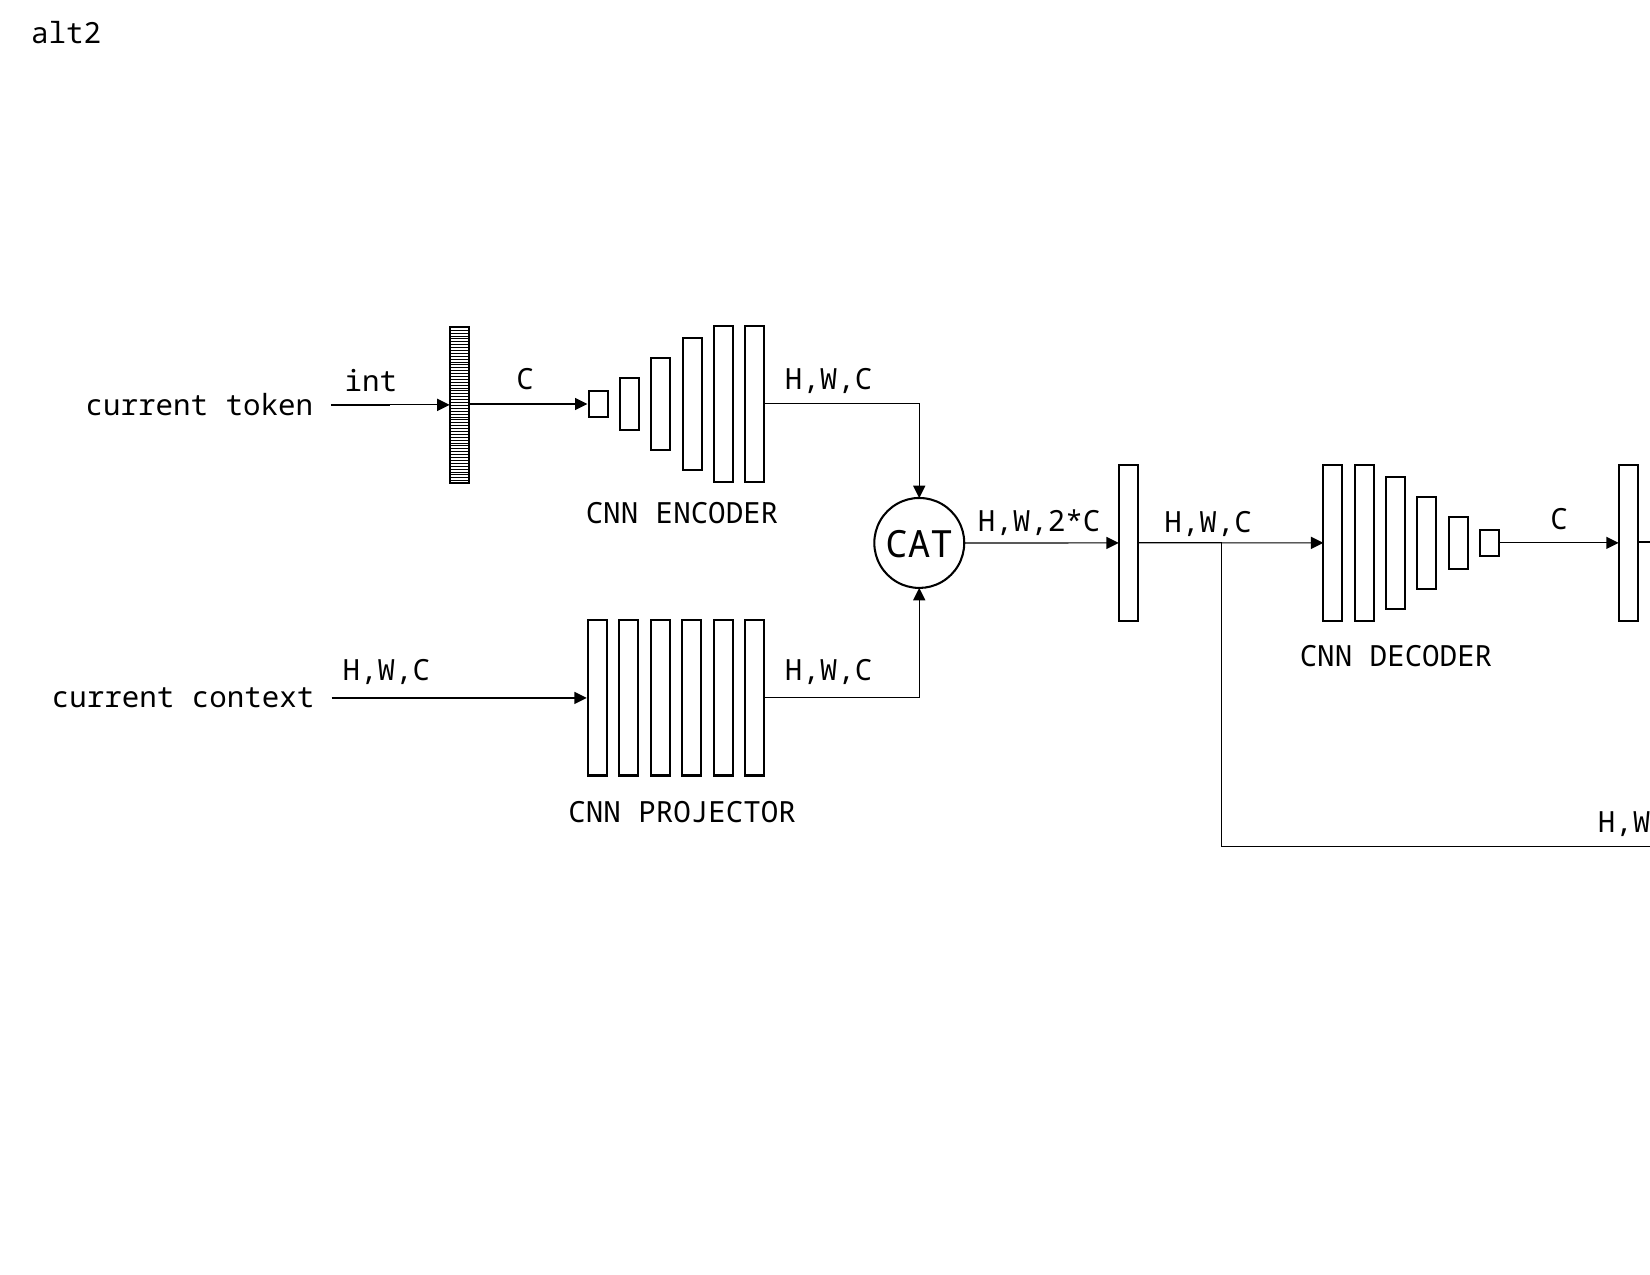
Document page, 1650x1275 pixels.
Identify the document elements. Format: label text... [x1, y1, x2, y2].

text_box CNN DECODER [1285, 629, 1508, 680]
text_box H,W,2*C [963, 495, 1116, 546]
text_box C [501, 353, 549, 404]
text_box current context [37, 671, 330, 722]
text_box CAT [874, 497, 965, 588]
text_box CNN PROJECTOR [553, 785, 811, 836]
text_box H,W,C [327, 643, 446, 694]
text_box current token [70, 378, 328, 429]
text_box [449, 327, 469, 483]
text_box H,W,C [769, 643, 888, 694]
text_box H,W,C [1149, 495, 1267, 542]
text_box int [329, 354, 413, 405]
text_box CNN ENCODER [571, 486, 794, 537]
text_box C [1535, 493, 1583, 544]
text_box H,W,C [769, 353, 888, 404]
text_box alt2 [16, 7, 116, 58]
text_box H,W,C [1583, 796, 1650, 846]
